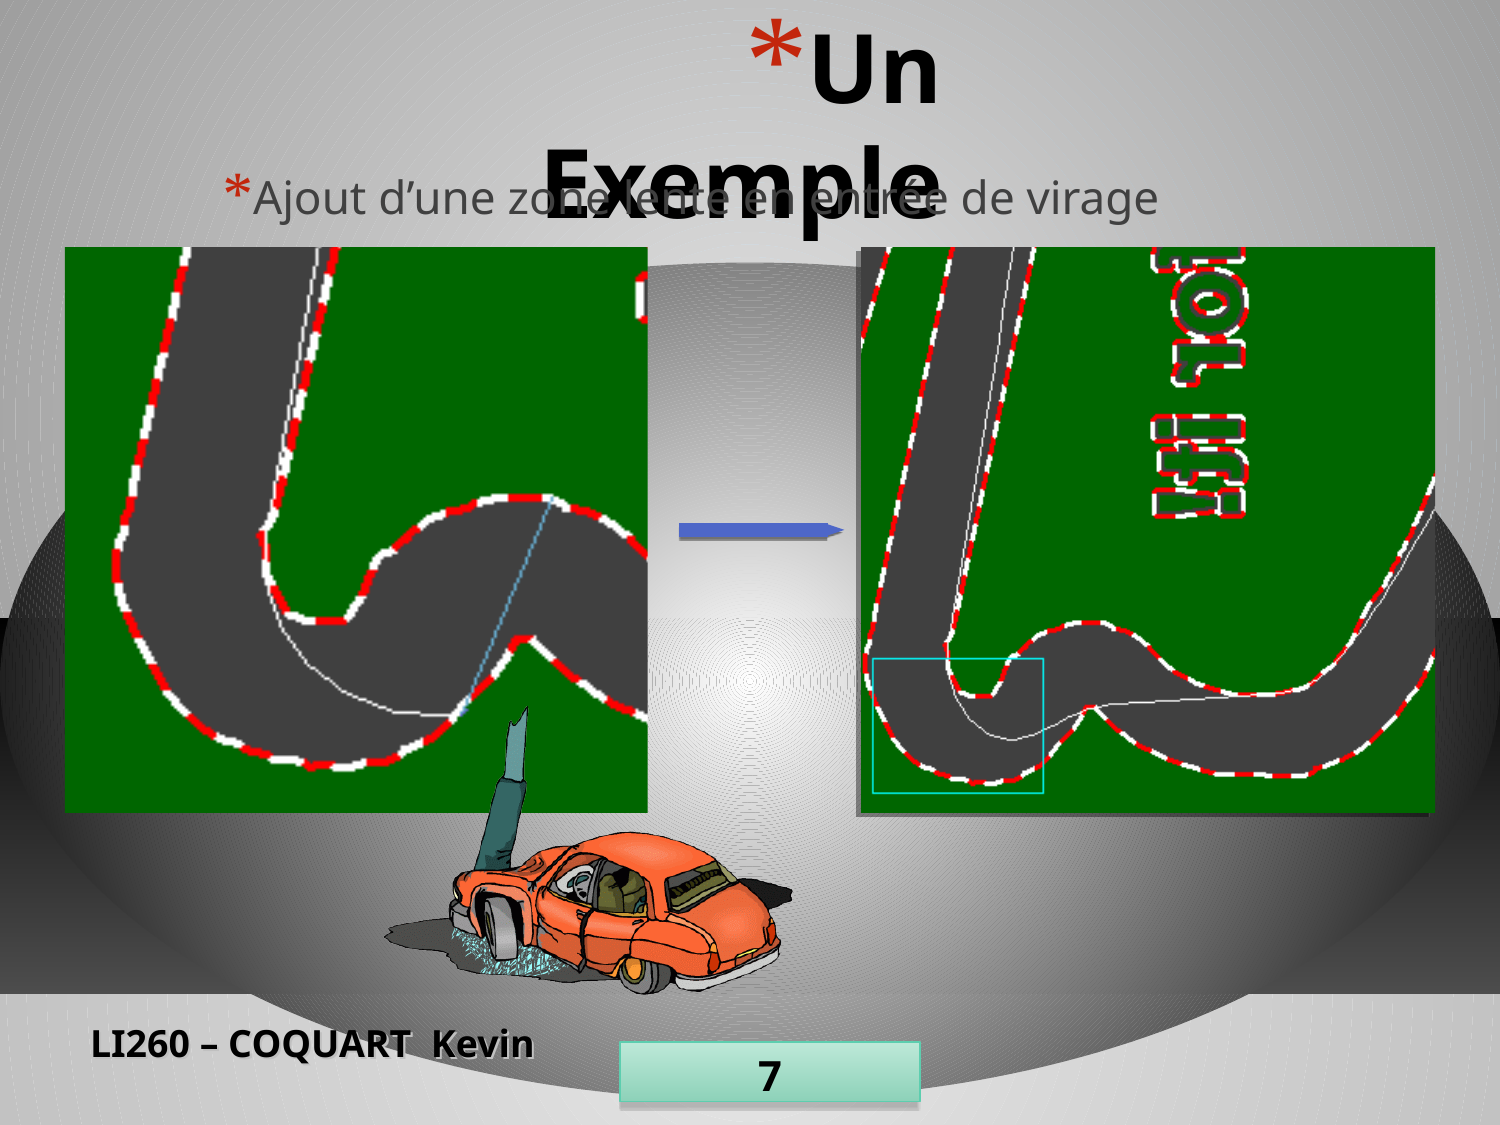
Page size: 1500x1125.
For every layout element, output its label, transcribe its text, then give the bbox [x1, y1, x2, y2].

text_box 7 [620, 1041, 921, 1102]
picture [861, 247, 1436, 813]
list Ajout d’une zone lente en entrée de virage [39, 148, 1329, 244]
picture [64, 247, 793, 995]
title Un Exemple [419, 0, 1065, 148]
text_box LI260 – COQUART Kevin [75, 1012, 625, 1073]
